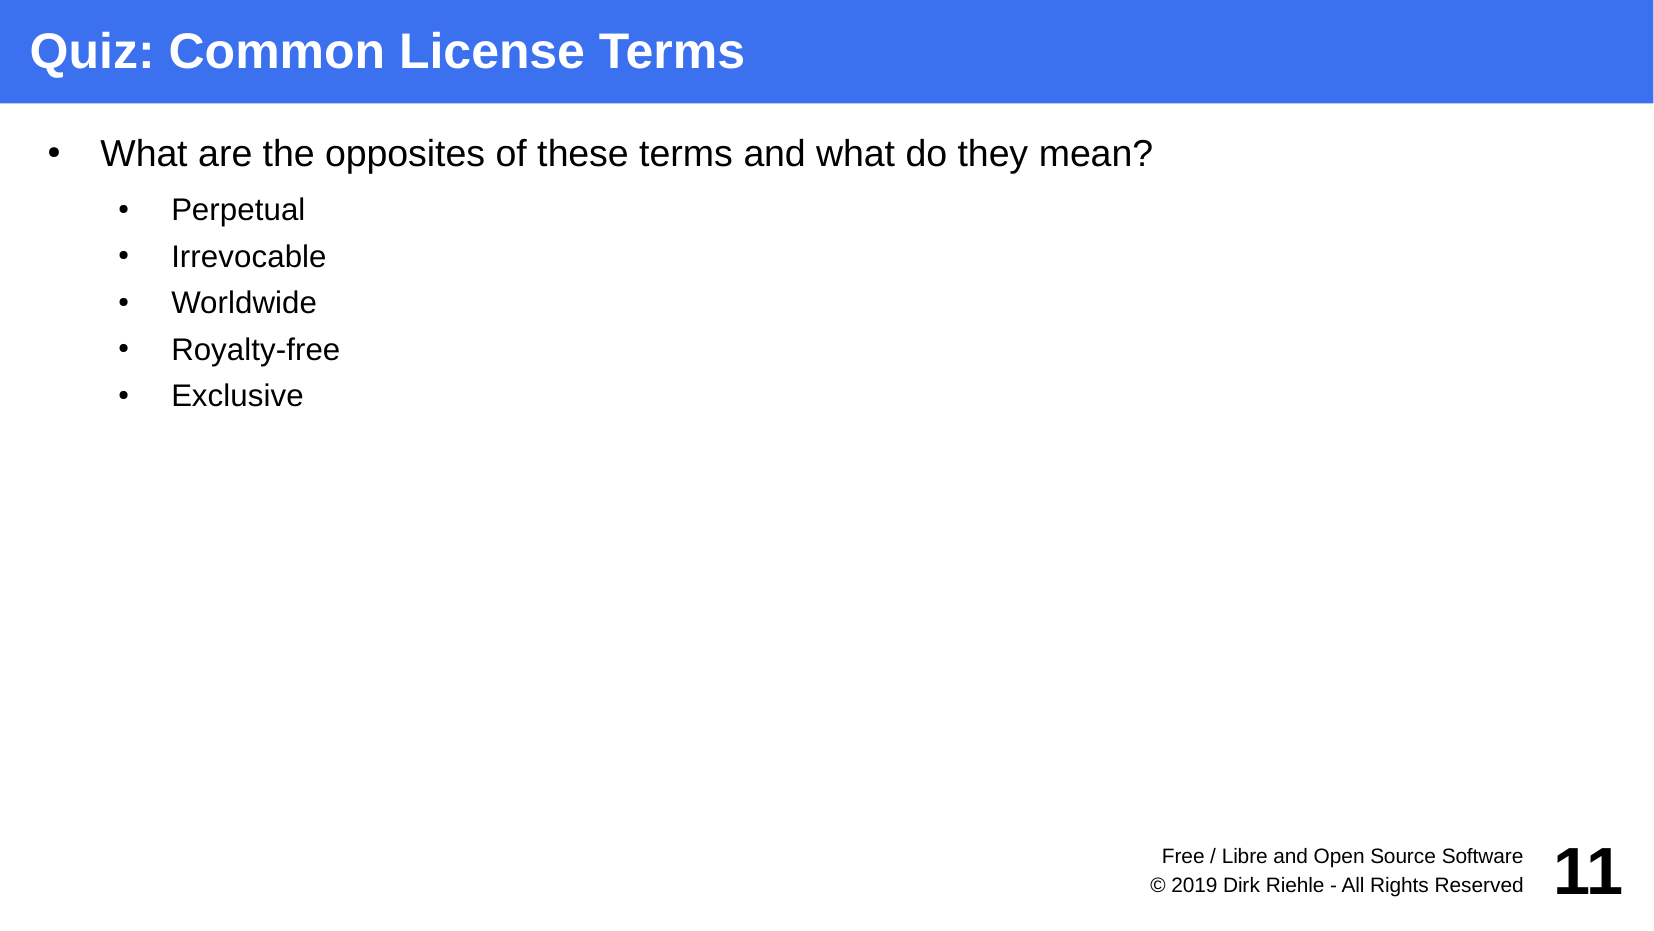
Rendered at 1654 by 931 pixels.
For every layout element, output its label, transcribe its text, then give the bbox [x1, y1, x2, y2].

list What are the opposites of these terms and what do they mean? Perpetual Irrevocable Worldwide Royalty-free Exclusive [29, 132, 1625, 813]
title Quiz: Common License Terms [0, 0, 1654, 104]
